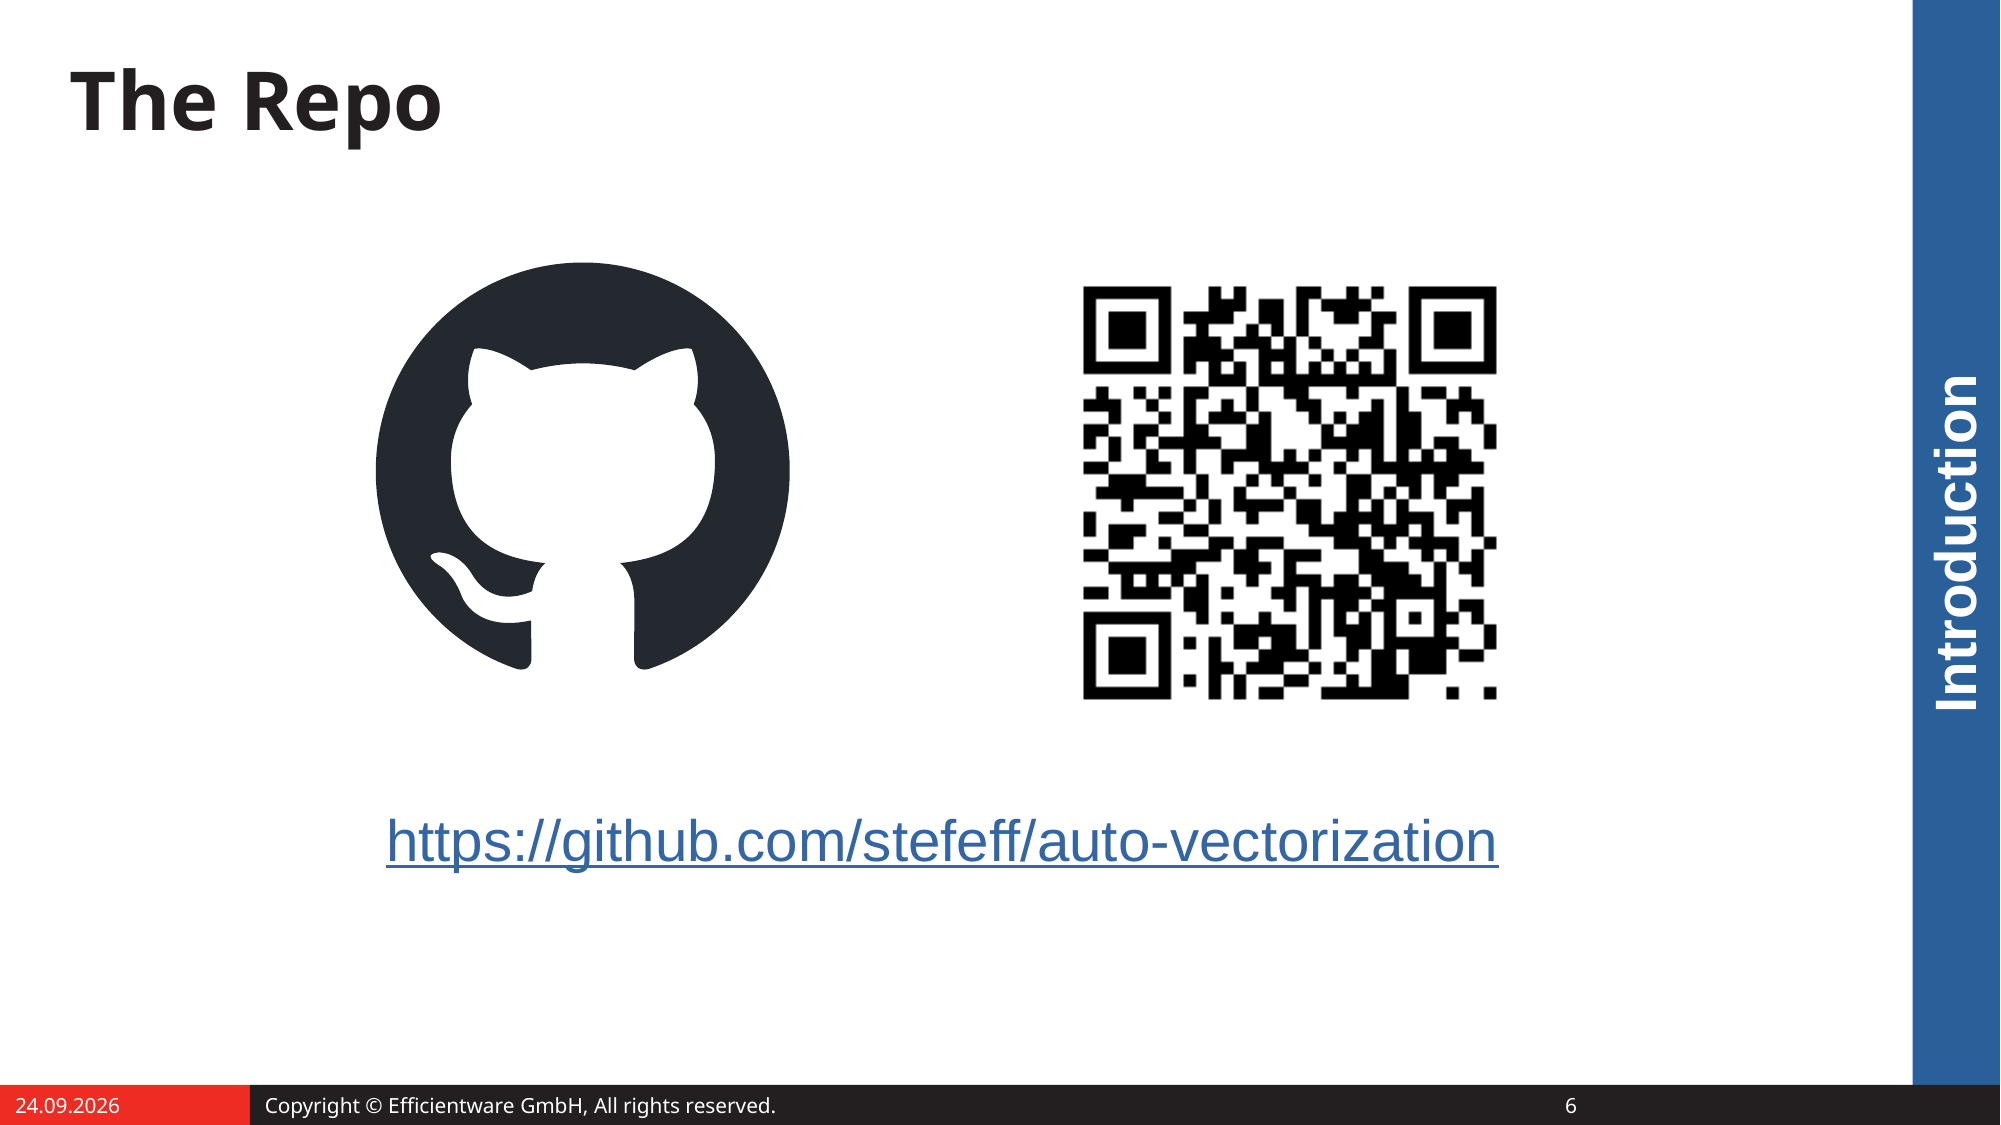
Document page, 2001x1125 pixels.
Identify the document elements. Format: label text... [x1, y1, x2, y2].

picture [1034, 237, 1547, 751]
slide_number 30.10.2025 [0, 1084, 249, 1125]
text_box Introduction [1912, 0, 2000, 1084]
slide_number <number> [1550, 1084, 2000, 1125]
footer Copyright © Efficientware GmbH, All rights reserved. [249, 1084, 1550, 1125]
picture [375, 262, 792, 670]
title The Repo [55, 52, 1912, 156]
text_box https://github.com/stefeff/auto-vectorization [371, 801, 1511, 882]
